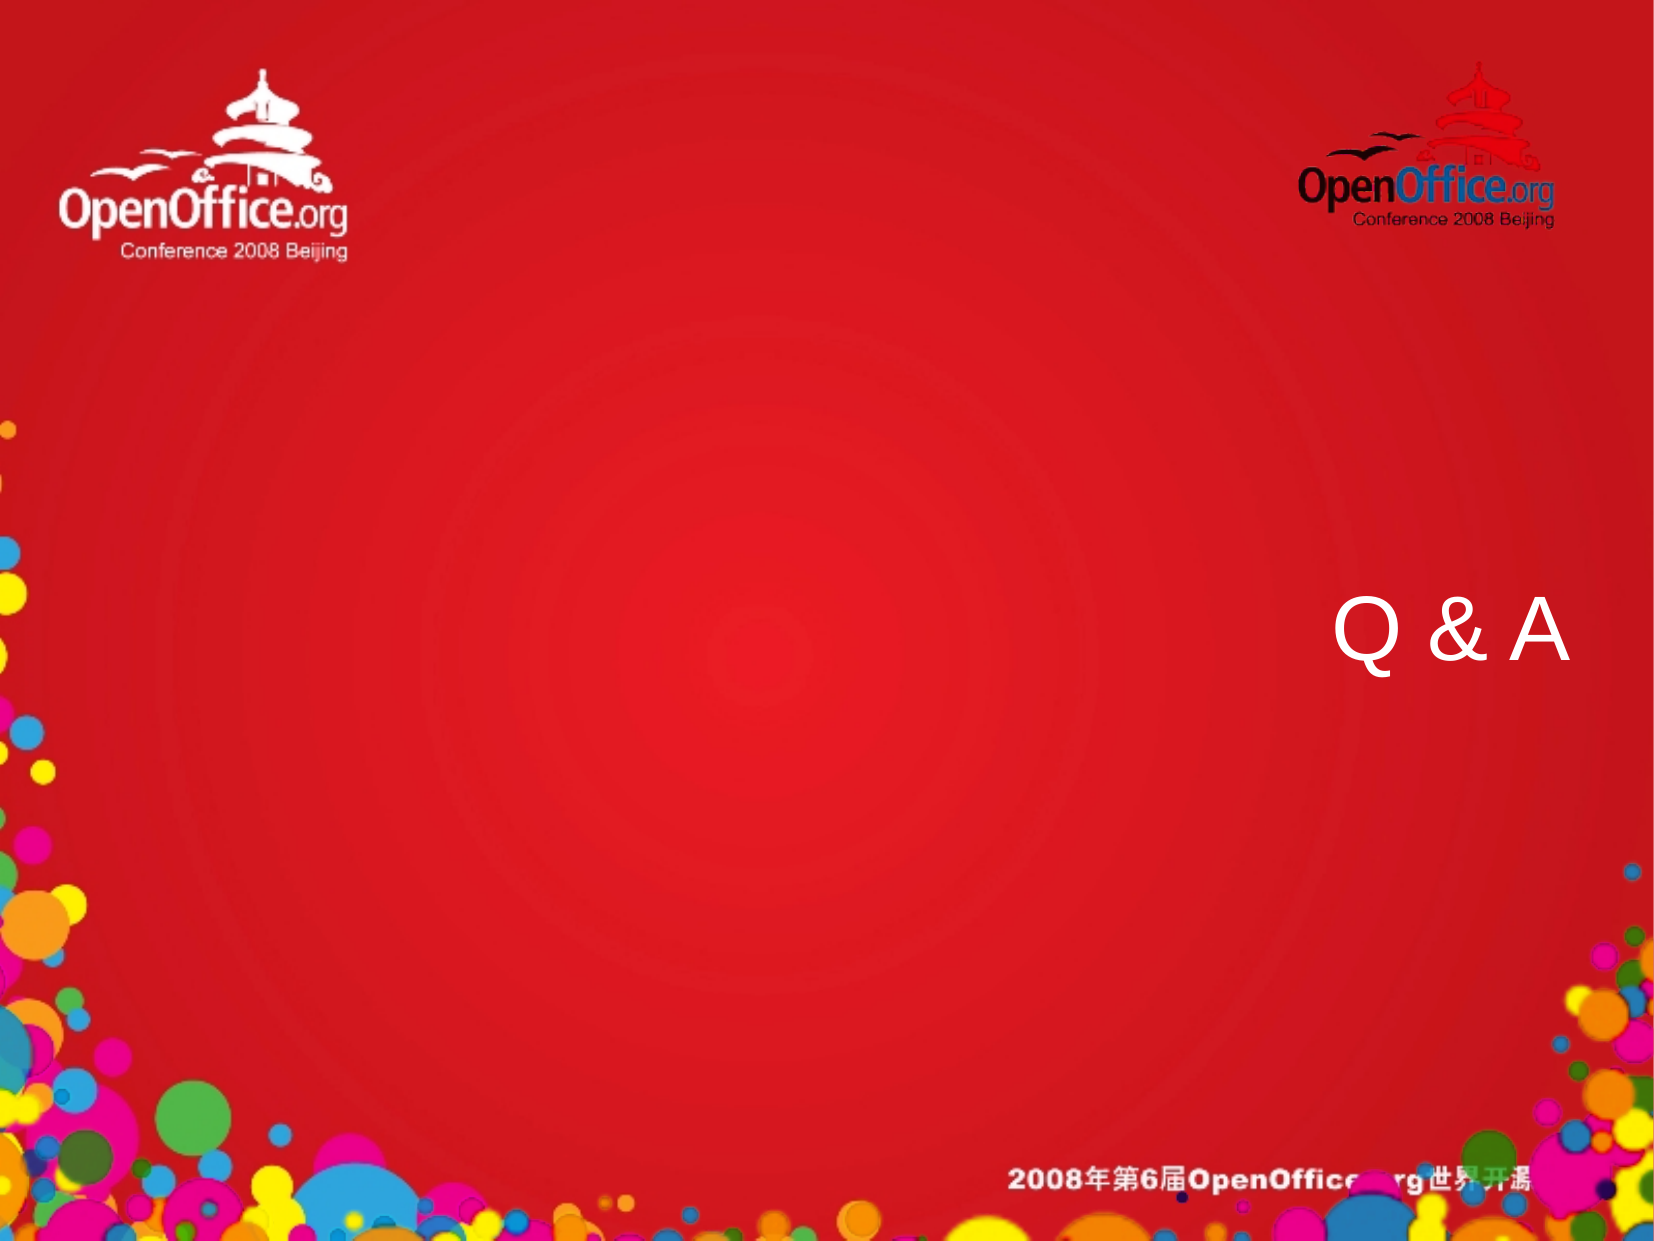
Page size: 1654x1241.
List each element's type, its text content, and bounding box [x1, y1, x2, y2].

picture [0, 0, 1654, 1241]
title Q & A [82, 532, 1571, 725]
